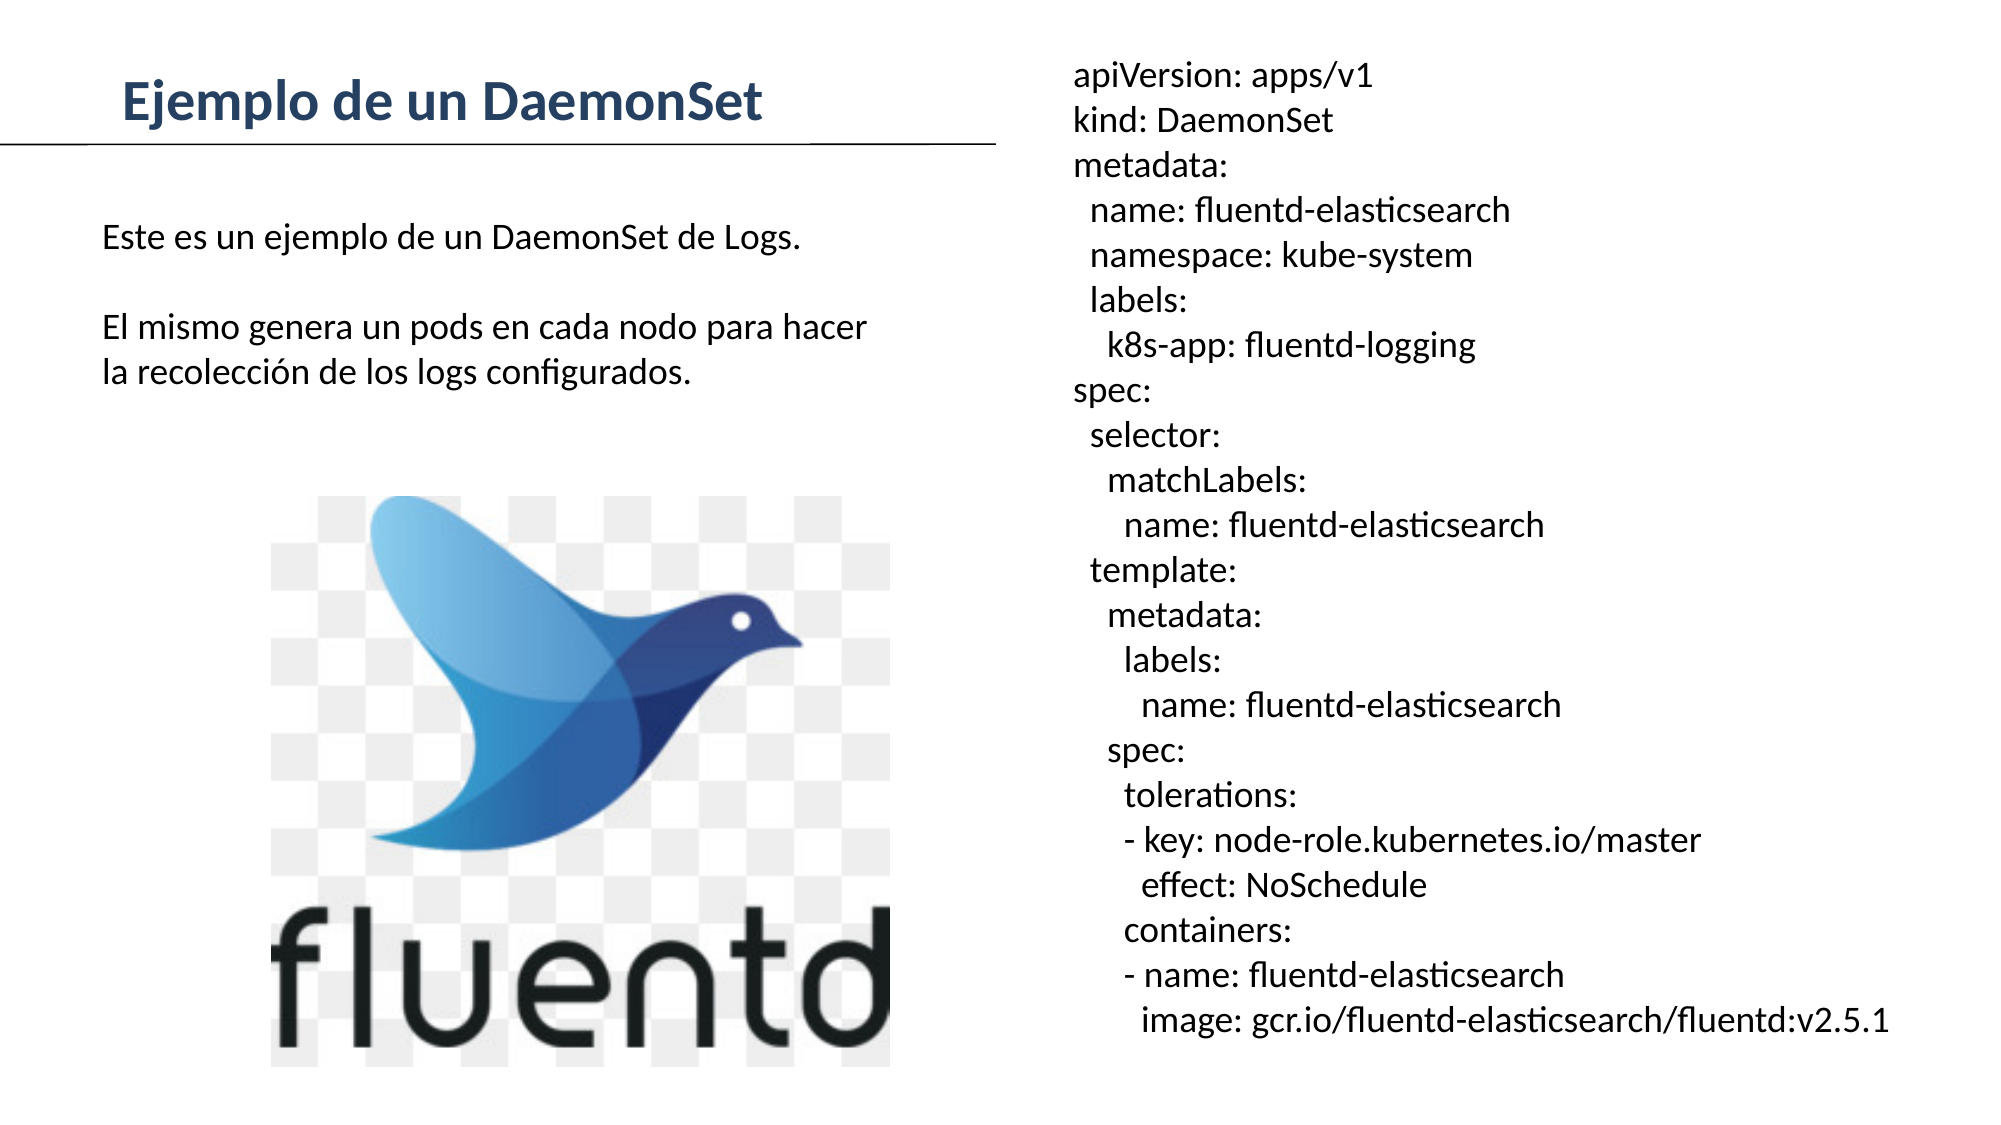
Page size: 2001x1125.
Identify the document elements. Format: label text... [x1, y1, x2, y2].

text_box apiVersion: apps/v1 kind: DaemonSet metadata: name: fluentd-elasticsearch namespace: kube-system labels: k8s-app: fluentd-logging spec: selector: matchLabels: name: fluentd-elasticsearch template: metadata: labels: name: fluentd-elasticsearch spec: tolerations: - key: node-role.kubernetes.io/master effect: NoSchedule containers: - name: fluentd-elasticsearch image: gcr.io/fluentd-elasticsearch/fluentd:v2.5.1 [1058, 42, 2000, 1047]
text_box Este es un ejemplo de un DaemonSet de Logs. El mismo genera un pods en cada nodo para hacer la recolección de los logs configurados. [87, 205, 894, 400]
picture [271, 496, 890, 1067]
text_box Ejemplo de un DaemonSet [108, 54, 1058, 141]
